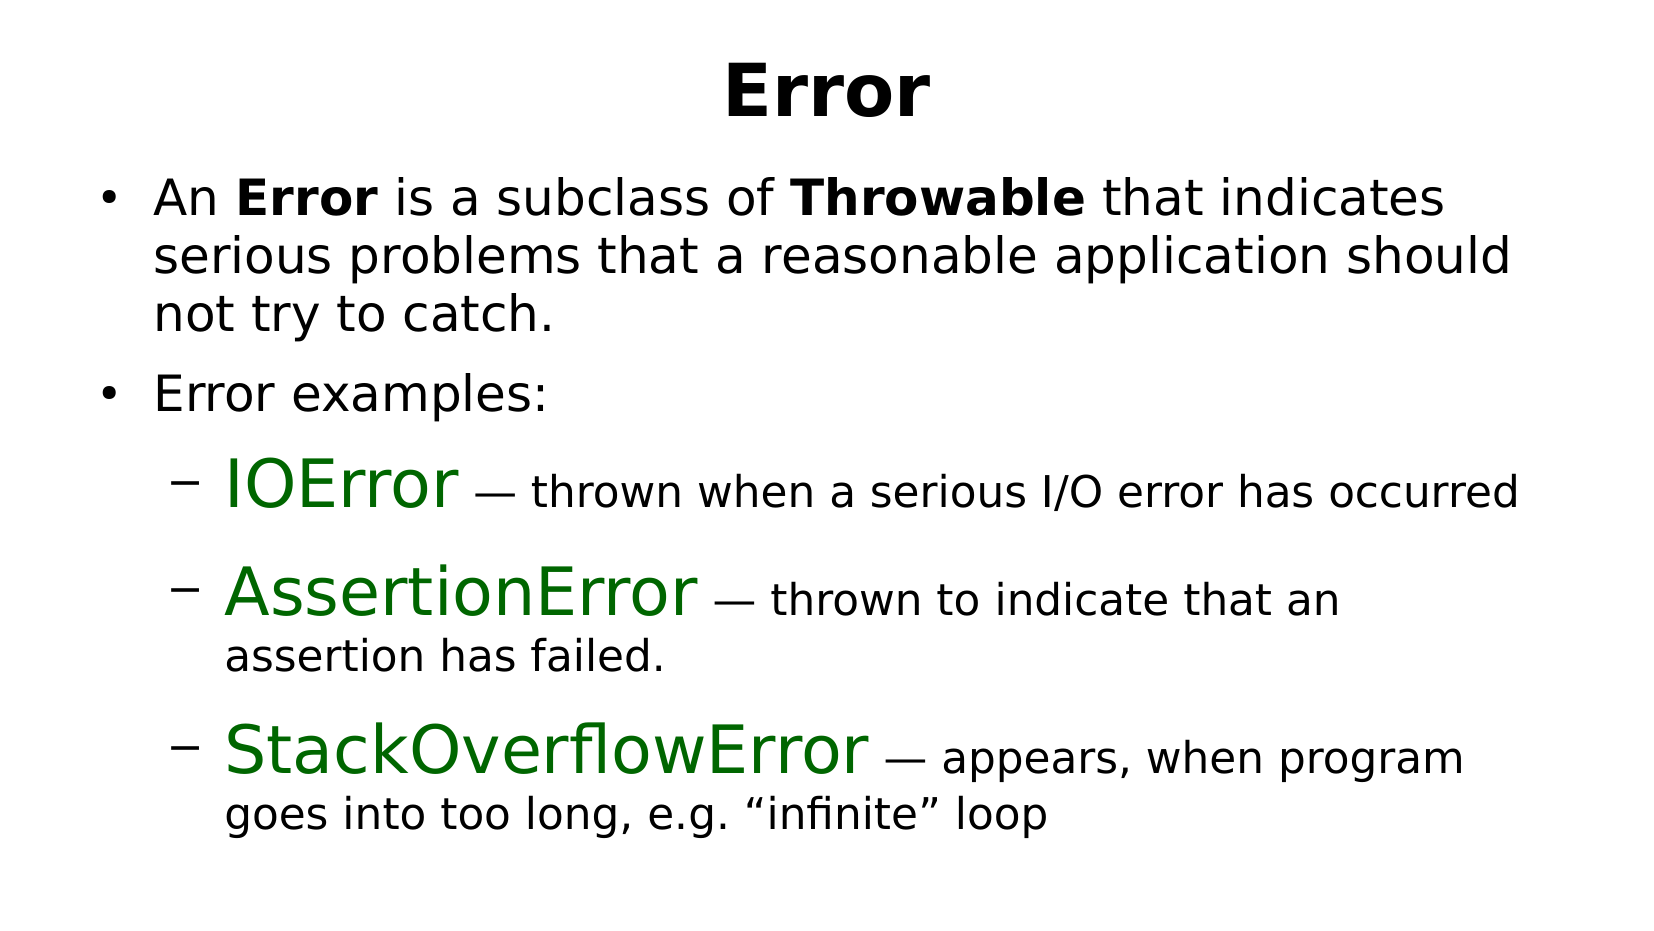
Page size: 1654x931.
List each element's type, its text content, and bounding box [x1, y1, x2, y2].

list An Error is a subclass of Throwable that indicates serious problems that a reasonable application should not try to catch. Error examples: IOError — thrown when a serious I/O error has occurred AssertionError — thrown to indicate that an assertion has failed. StackOverflowError — appears, when program goes into too long, e.g. “infinite” loop [82, 168, 1538, 889]
title Error [82, 37, 1571, 147]
